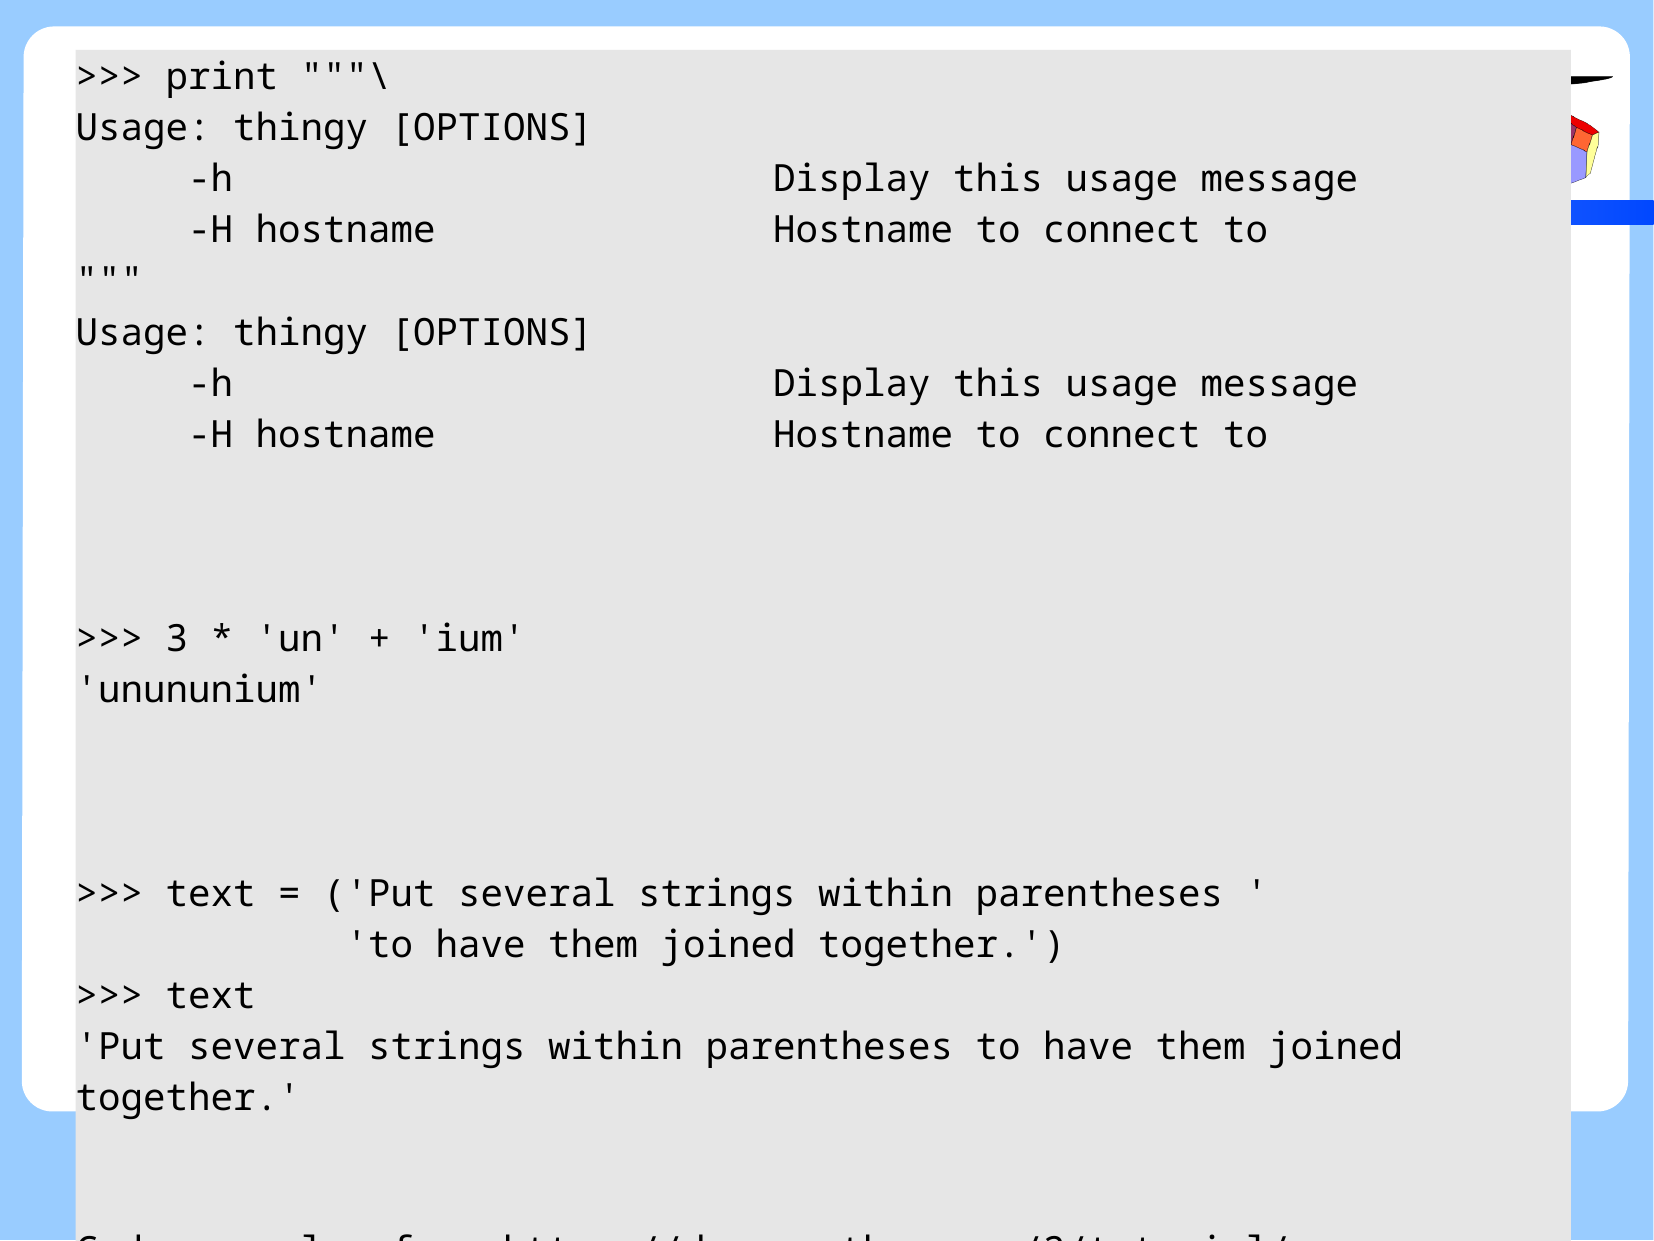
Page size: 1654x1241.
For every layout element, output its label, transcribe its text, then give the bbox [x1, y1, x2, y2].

text_box >>> print """\ Usage: thingy [OPTIONS] -h Display this usage message -H hostname Hostname to connect to """ Usage: thingy [OPTIONS] -h Display this usage message -H hostname Hostname to connect to >>> 3 * 'un' + 'ium' 'unununium' >>> text = ('Put several strings within parentheses ' 'to have them joined together.') >>> text 'Put several strings within parentheses to have them joined together.' Code examples from https://docs.python.org/2/tutorial/ [75, 228, 1571, 1097]
picture [1571, 76, 1613, 184]
